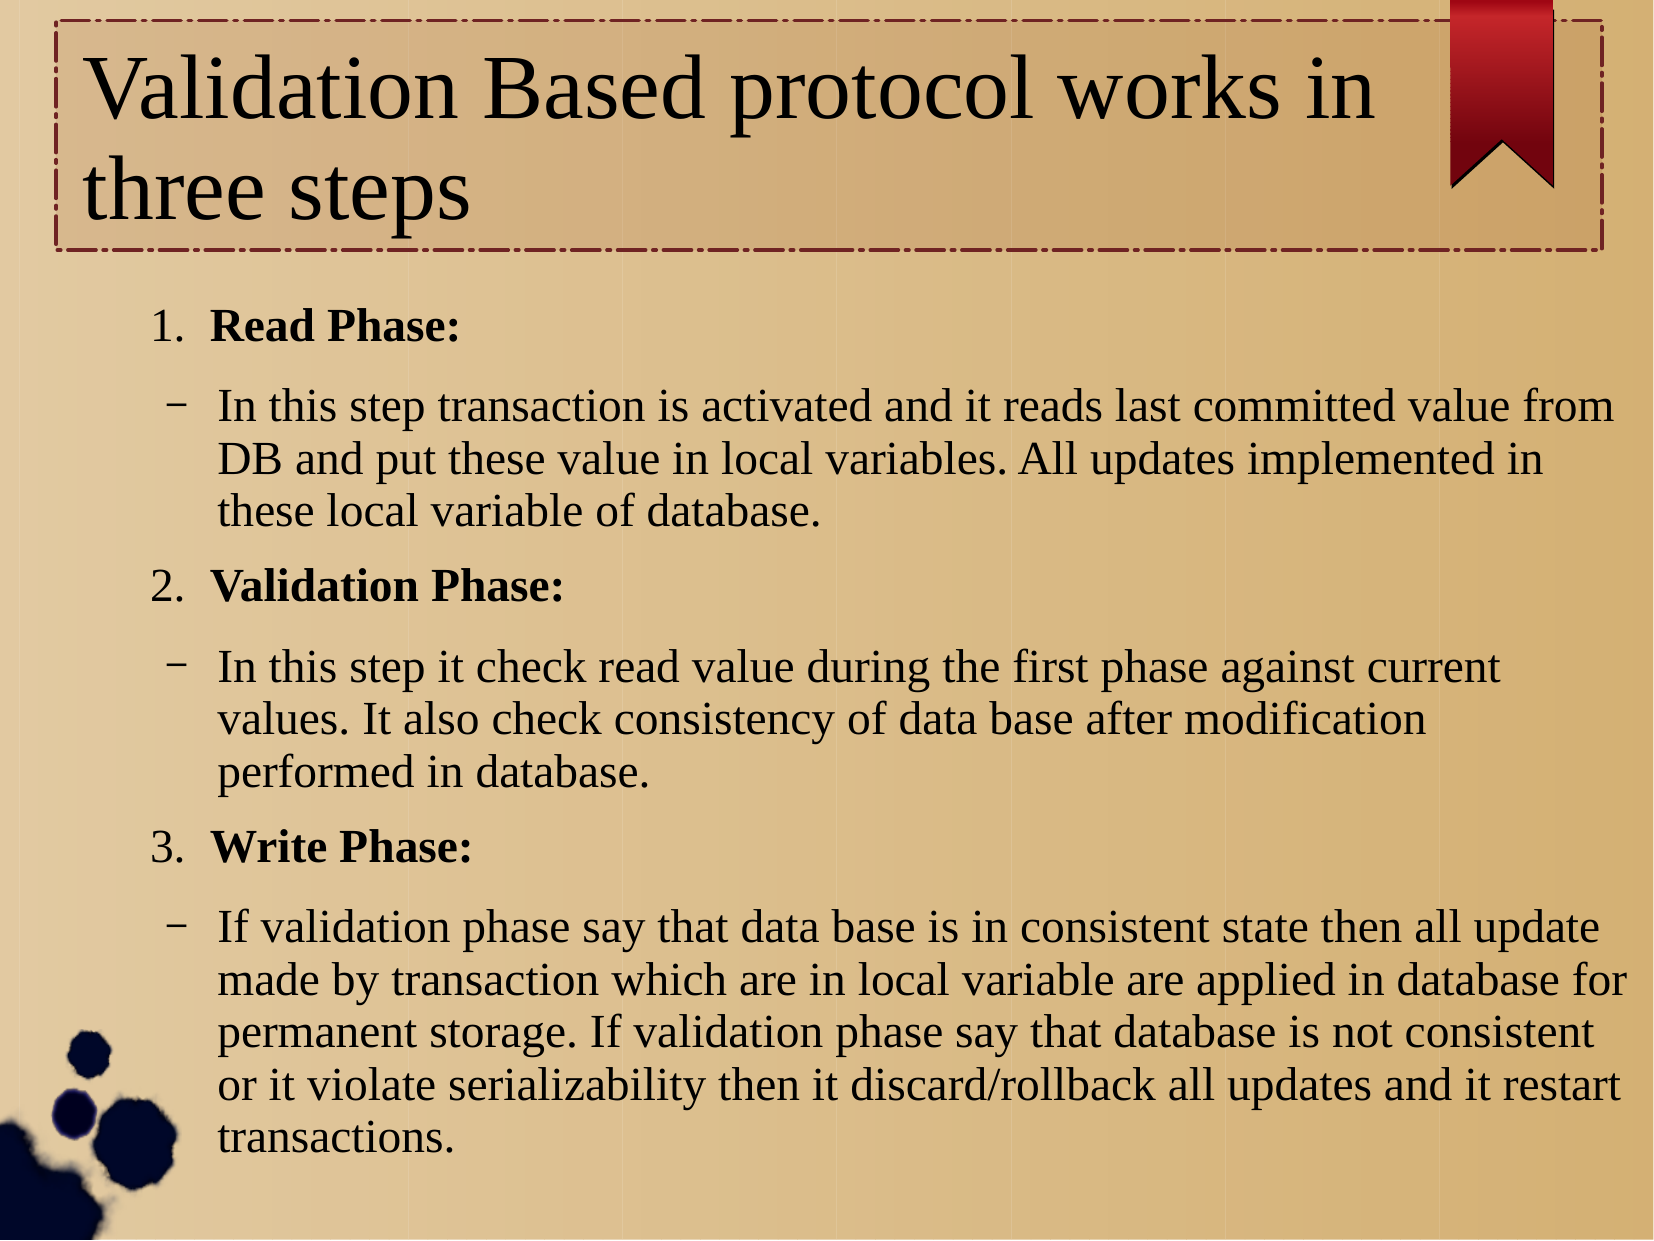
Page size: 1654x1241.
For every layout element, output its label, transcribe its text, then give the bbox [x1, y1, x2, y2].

list 1. Read Phase: In this step transaction is activated and it reads last committed value from DB and put these value in local variables. All updates implemented in these local variable of database. 2. Validation Phase: In this step it check read value during the first phase against current values. It also check consistency of data base after modification performed in database. 3. Write Phase: If validation phase say that data base is in consistent state then all update made by transaction which are in local variable are applied in database for permanent storage. If validation phase say that database is not consistent or it violate serializability then it discard/rollback all updates and it restart transactions. [82, 299, 1636, 1171]
title Validation Based protocol works in three steps [82, 35, 1412, 240]
